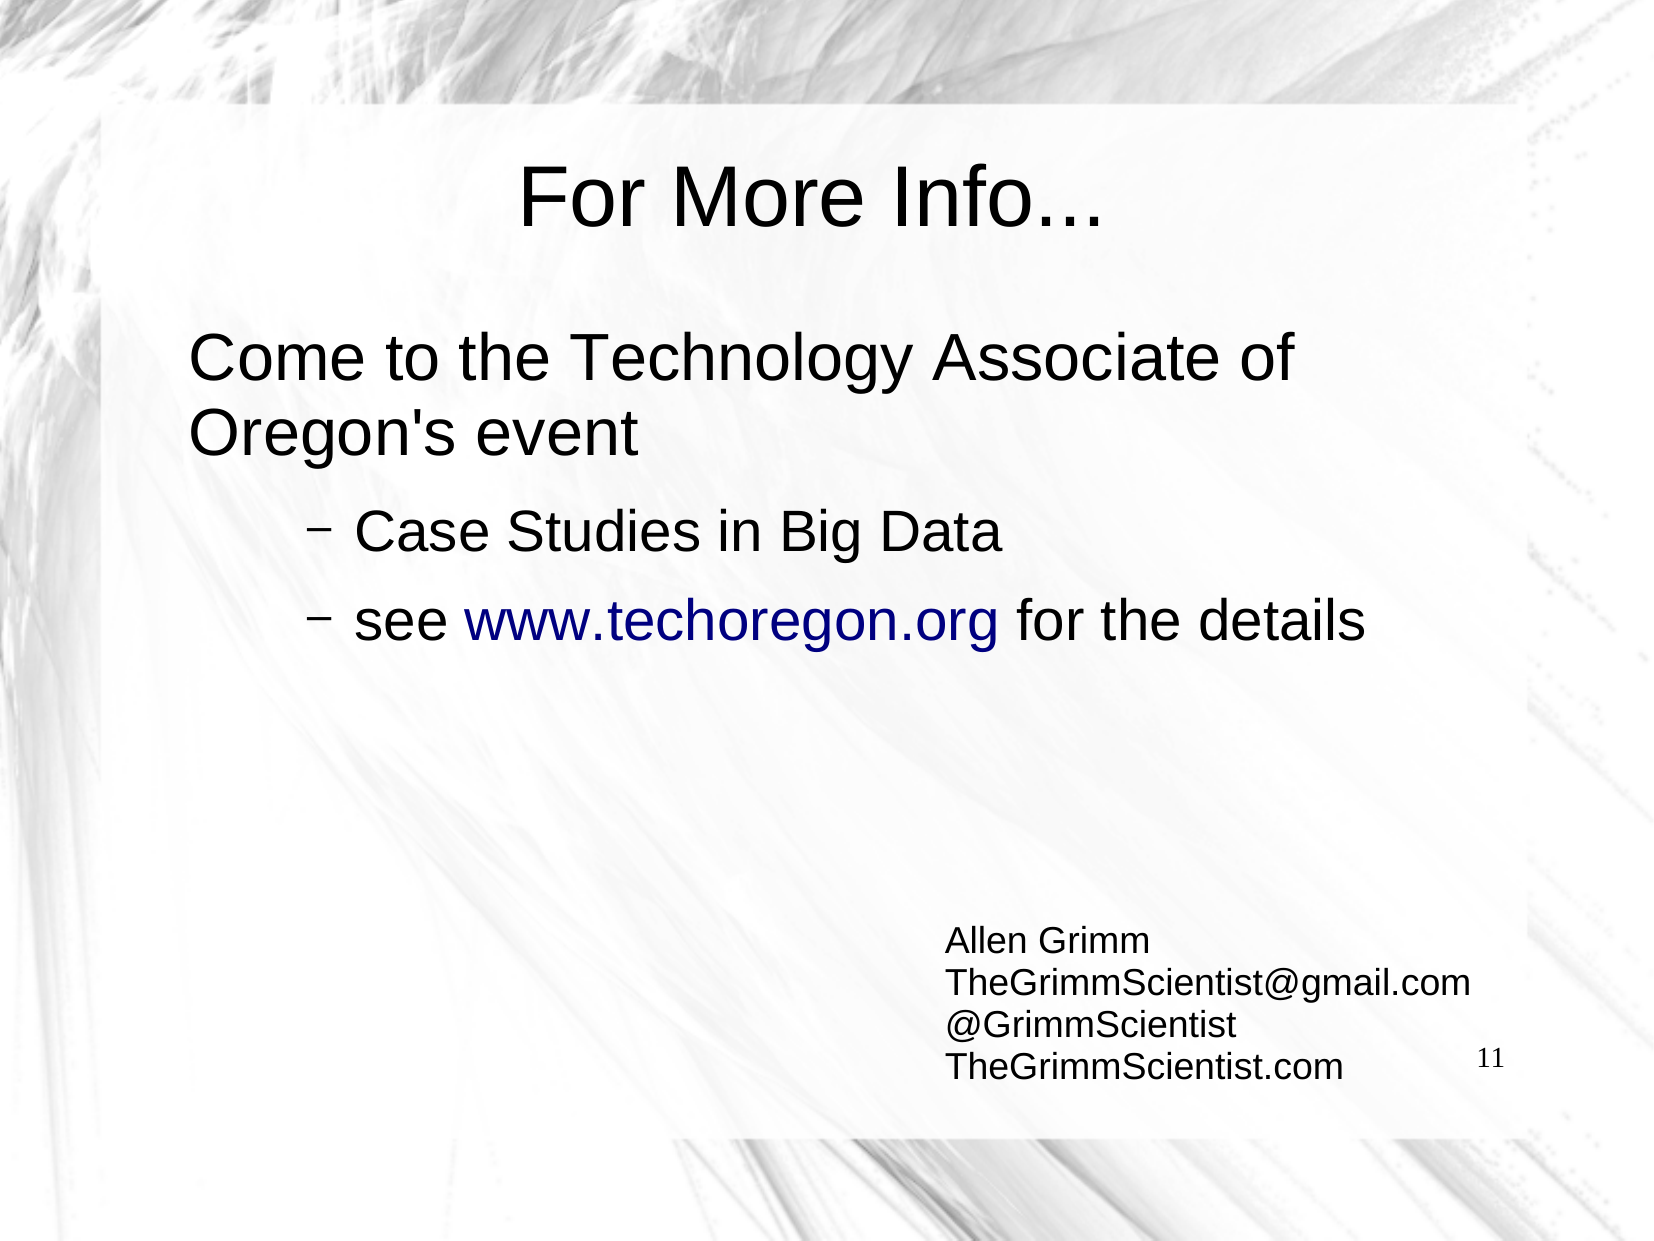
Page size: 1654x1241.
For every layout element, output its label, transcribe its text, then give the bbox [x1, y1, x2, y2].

title For More Info... [118, 112, 1506, 281]
text_box Allen Grimm TheGrimmScientist@gmail.com @GrimmScientist TheGrimmScientist.com [930, 911, 1654, 1096]
list Come to the Technology Associate of Oregon's event Case Studies in Big Data see www.techoregon.org for the details [118, 319, 1571, 945]
picture [0, 0, 1654, 1241]
